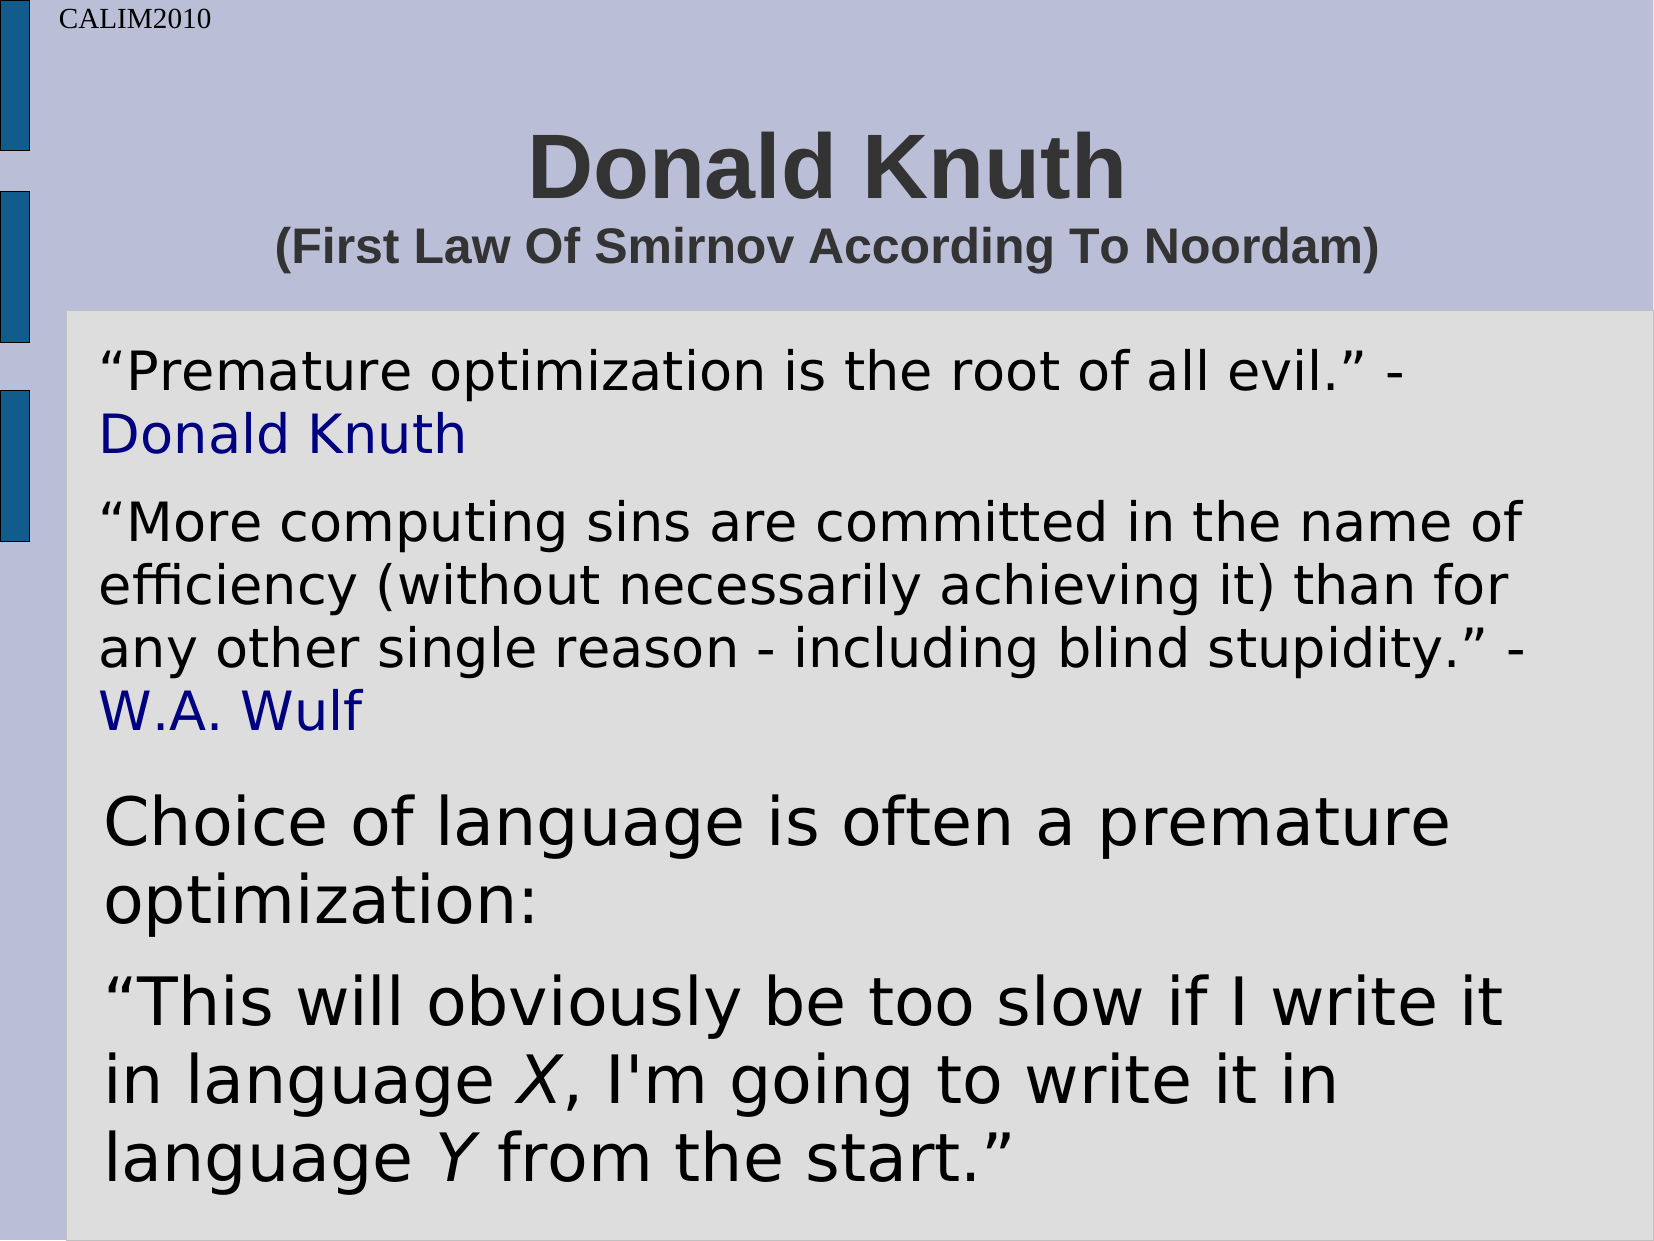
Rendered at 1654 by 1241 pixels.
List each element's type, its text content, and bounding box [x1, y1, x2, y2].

text_box Choice of language is often a premature optimization: “This will obviously be too slow if I write it in language X, I'm going to write it in language Y from the start.” [88, 775, 1593, 1211]
text_box “Premature optimization is the root of all evil.” - Donald Knuth “More computing sins are committed in the name of efficiency (without necessarily achieving it) than for any other single reason - including blind stupidity.” - W.A. Wulf [84, 333, 1589, 768]
title Donald Knuth (First Law Of Smirnov According To Noordam) [121, 98, 1534, 291]
